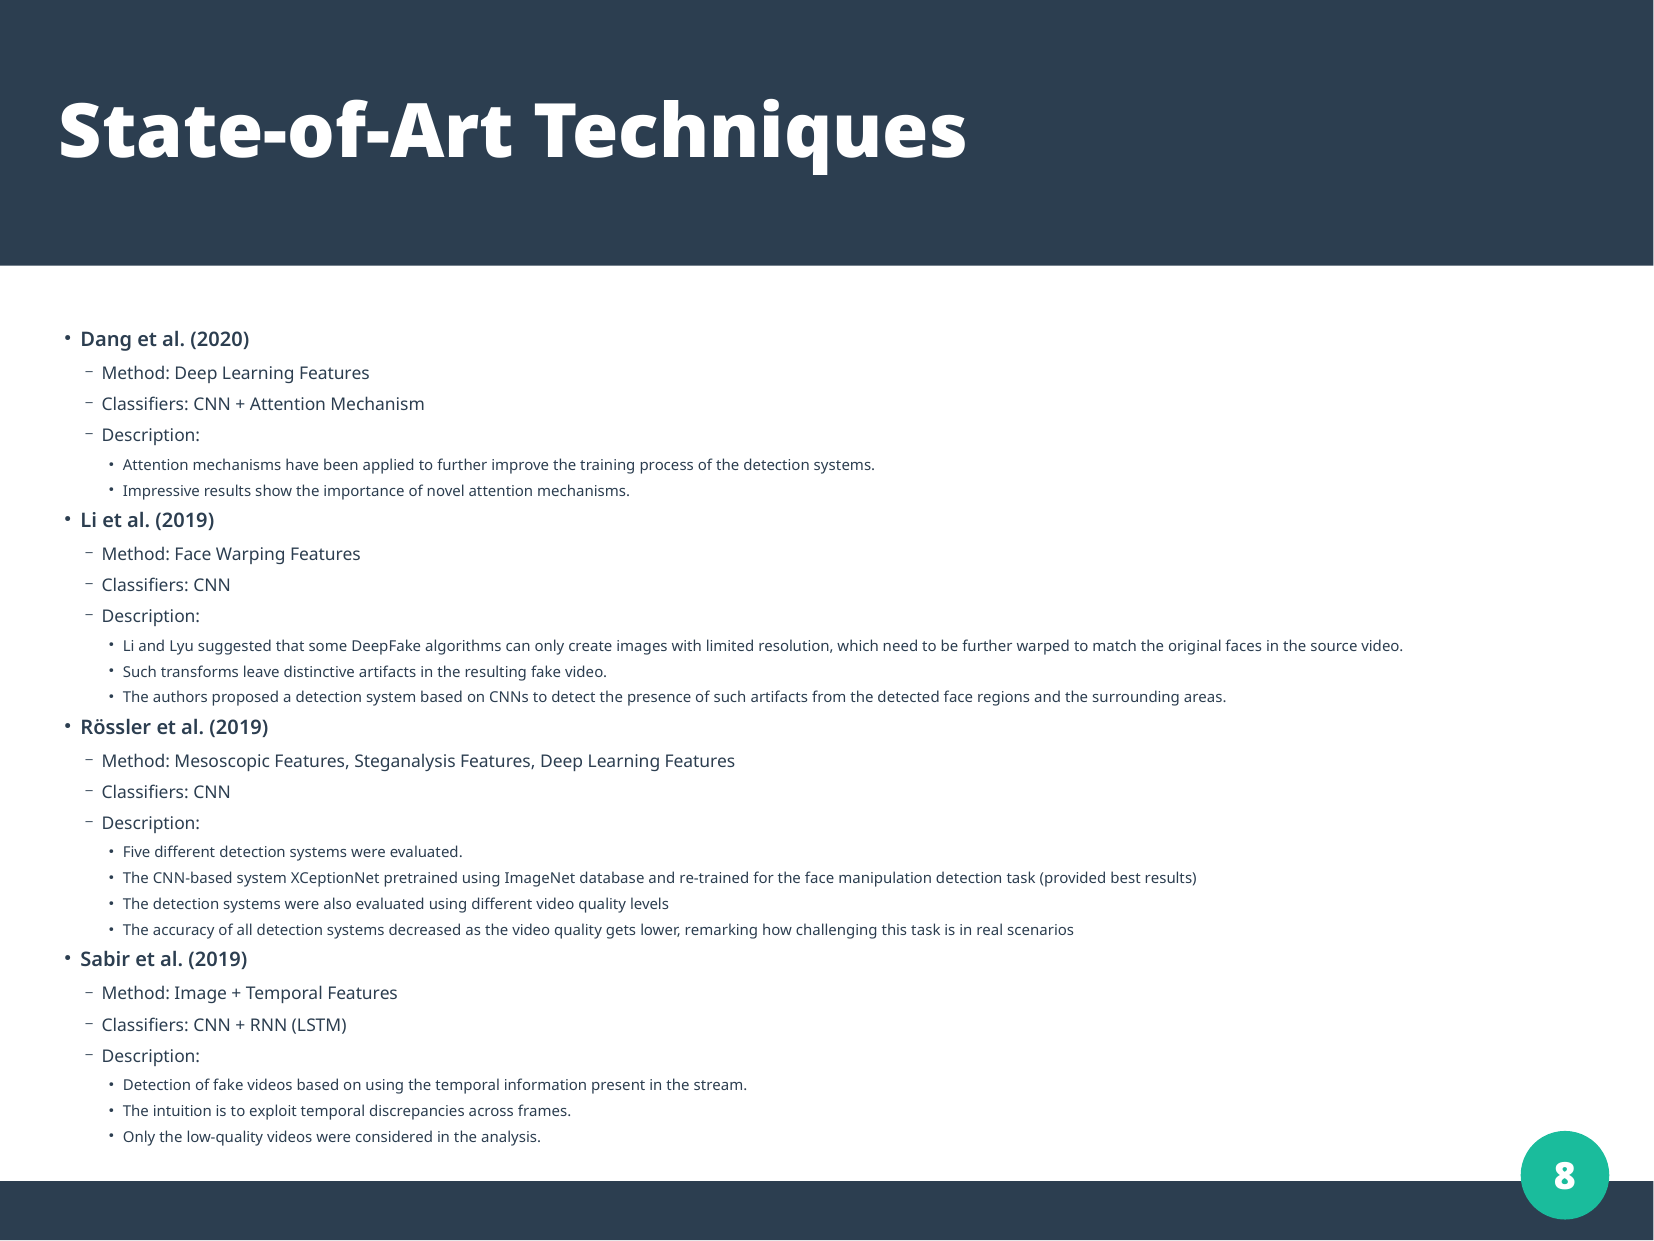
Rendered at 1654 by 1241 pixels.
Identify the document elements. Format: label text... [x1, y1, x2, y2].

title State-of-Art Techniques [59, 49, 1595, 207]
list Dang et al. (2020) Method: Deep Learning Features Classifiers: CNN + Attention Mechanism Description: Attention mechanisms have been applied to further improve the training process of the detection systems. Impressive results show the importance of novel attention mechanisms. Li et al. (2019) Method: Face Warping Features Classifiers: CNN Description: Li and Lyu suggested that some DeepFake algorithms can only create images with limited resolution, which need to be further warped to match the original faces in the source video. Such transforms leave distinctive artifacts in the resulting fake video. The authors proposed a detection system based on CNNs to detect the presence of such artifacts from the detected face regions and the surrounding areas. Rössler et al. (2019) Method: Mesoscopic Features, Steganalysis Features, Deep Learning Features Classifiers: CNN Description: Five different detection systems were evaluated. The CNN-based system XCeptionNet pretrained using ImageNet database and re-trained for the face manipulation detection task (provided best results) The detection systems were also evaluated using different video quality levels The accuracy of all detection systems decreased as the video quality gets lower, remarking how challenging this task is in real scenarios Sabir et al. (2019) Method: Image + Temporal Features Classifiers: CNN + RNN (LSTM) Description: Detection of fake videos based on using the temporal information present in the stream. The intuition is to exploit temporal discrepancies across frames. Only the low-quality videos were considered in the analysis. [59, 324, 1595, 1152]
